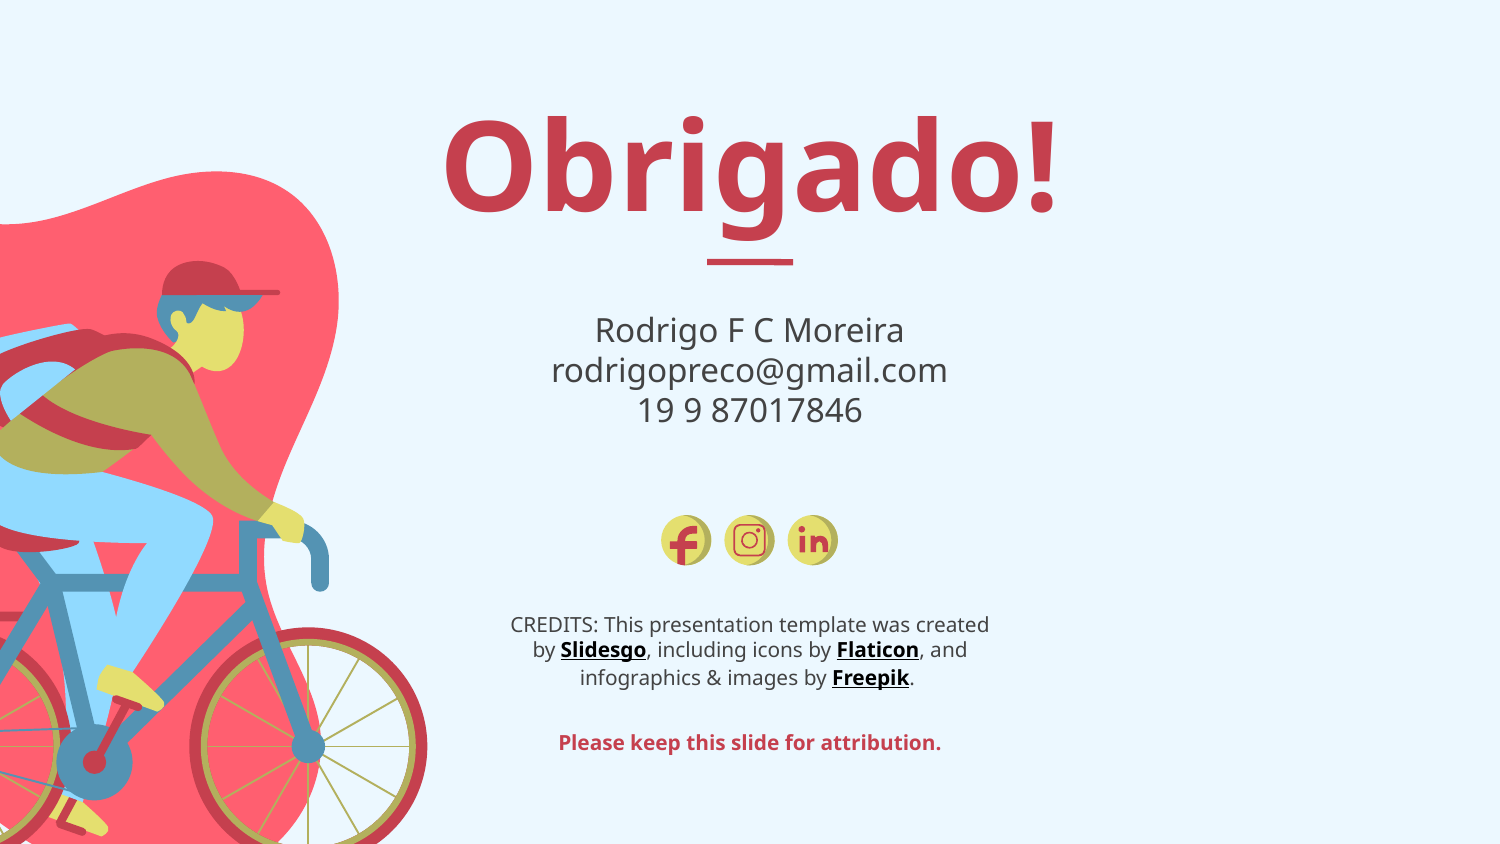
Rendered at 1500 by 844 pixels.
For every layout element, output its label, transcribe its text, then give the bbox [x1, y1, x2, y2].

subtitle Rodrigo F C Moreira rodrigopreco@gmail.com 19 9 87017846 [437, 293, 1062, 488]
text_box Please keep this slide for attribution. [503, 714, 996, 773]
text_box [661, 515, 712, 566]
text_box [0, 171, 428, 844]
text_box [724, 515, 775, 566]
title Obrigado! [130, 127, 1370, 252]
text_box [787, 515, 838, 566]
